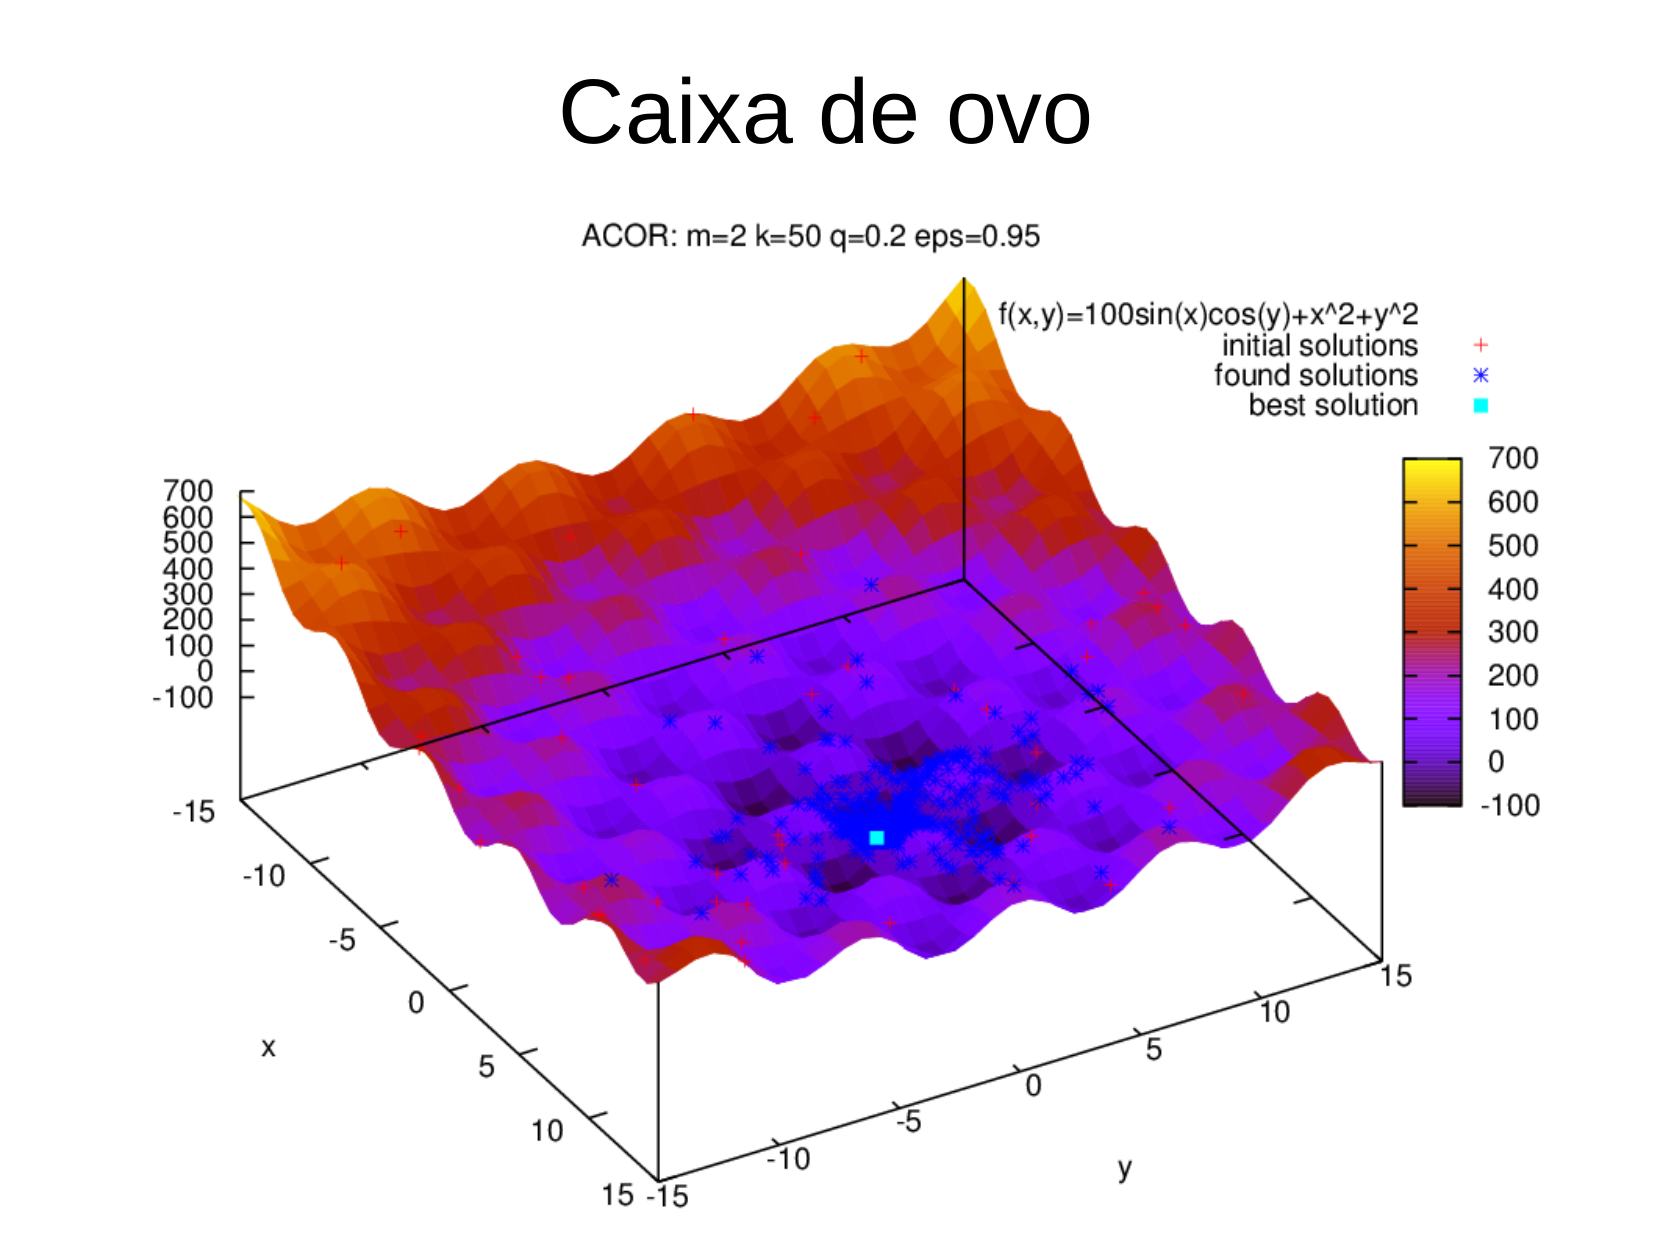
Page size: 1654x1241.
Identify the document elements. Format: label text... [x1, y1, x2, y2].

title Caixa de ovo [82, 8, 1571, 179]
picture [30, 179, 1593, 1241]
